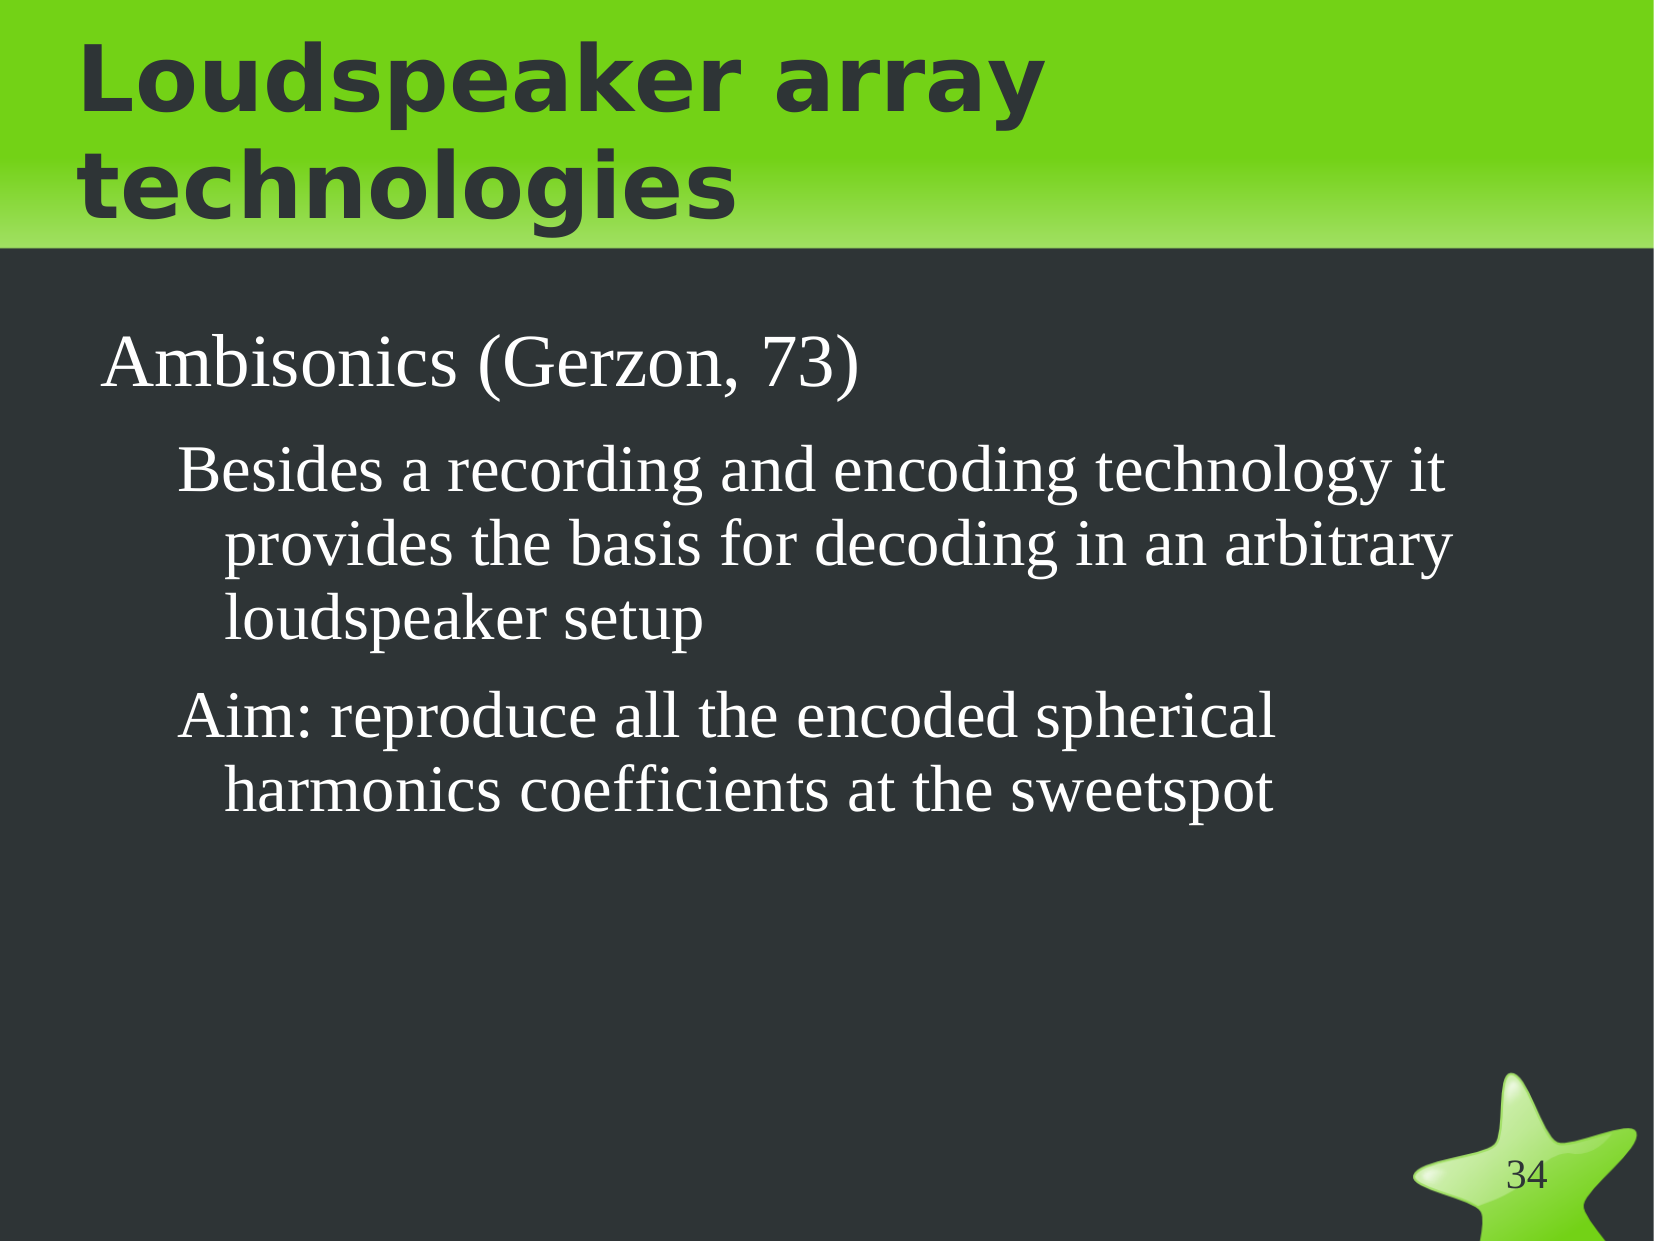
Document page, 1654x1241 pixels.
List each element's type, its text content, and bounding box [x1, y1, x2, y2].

picture [0, 0, 1654, 1241]
title Loudspeaker array technologies [76, 25, 1565, 240]
list Ambisonics (Gerzon, 73) Besides a recording and encoding technology it provides the basis for decoding in an arbitrary loudspeaker setup Aim: reproduce all the encoded spherical harmonics coefficients at the sweetspot [82, 319, 1571, 1124]
